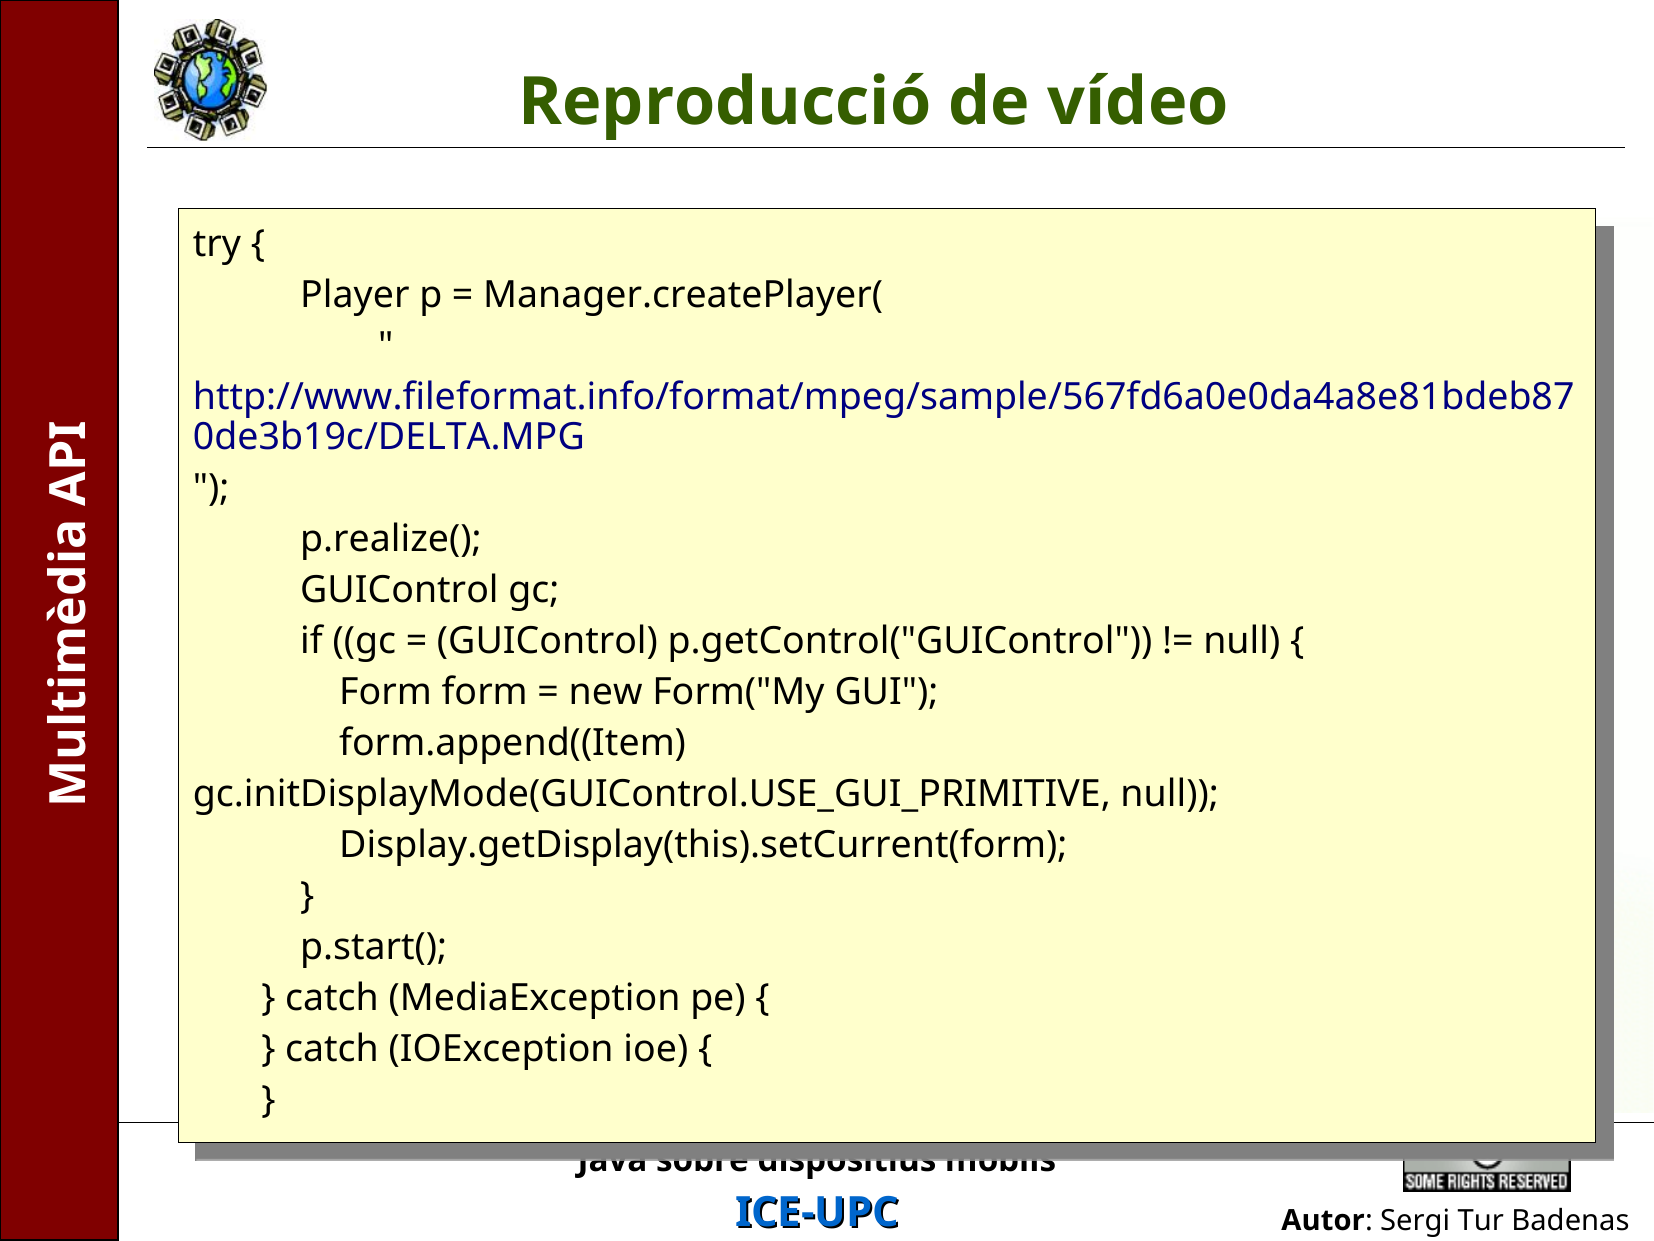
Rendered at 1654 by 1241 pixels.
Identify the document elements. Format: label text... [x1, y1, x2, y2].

title Reproducció de vídeo [129, 56, 1619, 141]
picture [1403, 1161, 1571, 1192]
picture [1596, 217, 1654, 1113]
picture [154, 19, 268, 56]
text_box try { Player p = Manager.createPlayer( "http://www.fileformat.info/format/mpeg/sample/567fd6a0e0da4a8e81bdeb870de3b19c/DELTA.MPG"); p.realize(); GUIControl gc; if ((gc = (GUIControl) p.getControl("GUIControl")) != null) { Form form = new Form("My GUI"); form.append((Item) gc.initDisplayMode(GUIControl.USE_GUI_PRIMITIVE, null)); Display.getDisplay(this).setCurrent(form); } p.start(); } catch (MediaException pe) { } catch (IOException ioe) { } [178, 208, 1596, 1035]
